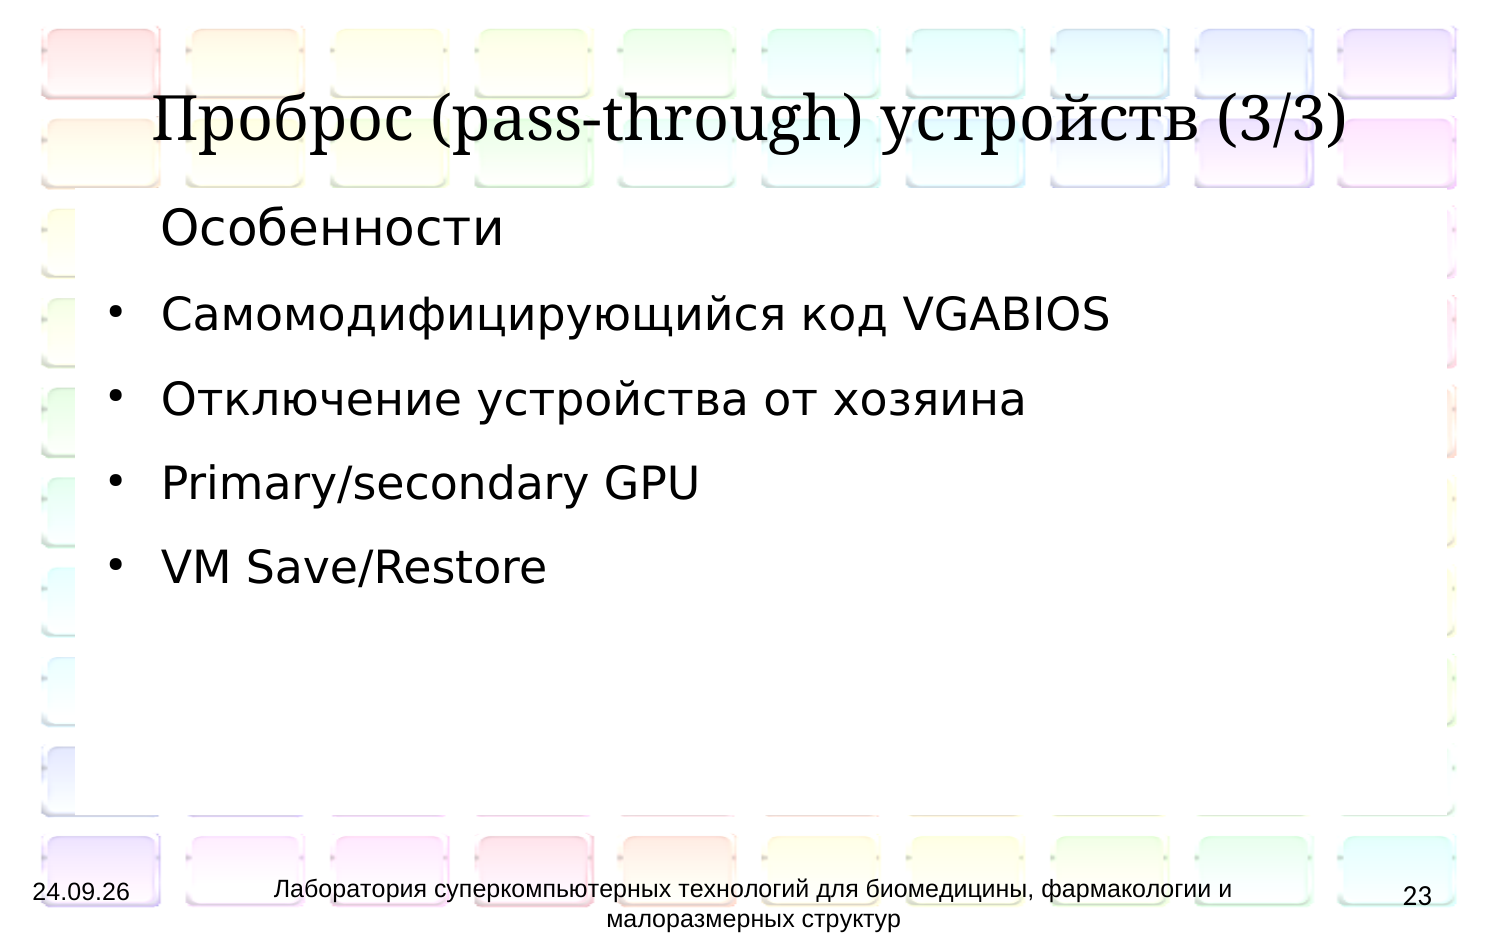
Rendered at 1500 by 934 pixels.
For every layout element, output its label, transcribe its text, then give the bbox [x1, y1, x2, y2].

title Проброс (pass-through) устройств (3/3) [75, 37, 1426, 188]
text_box <номер> [1387, 868, 1473, 918]
list Особенности Самомодифицирующийся код VGABIOS Отключение устройства от хозяина Primary/secondary GPU VM Save/Restore [75, 188, 1447, 816]
text_box Лаборатория суперкомпьютерных технологий для биомедицины, фармакологии и малоразмерных структур [171, 864, 1338, 915]
text_box 11.03.12 [17, 868, 184, 918]
picture [0, 0, 1500, 934]
